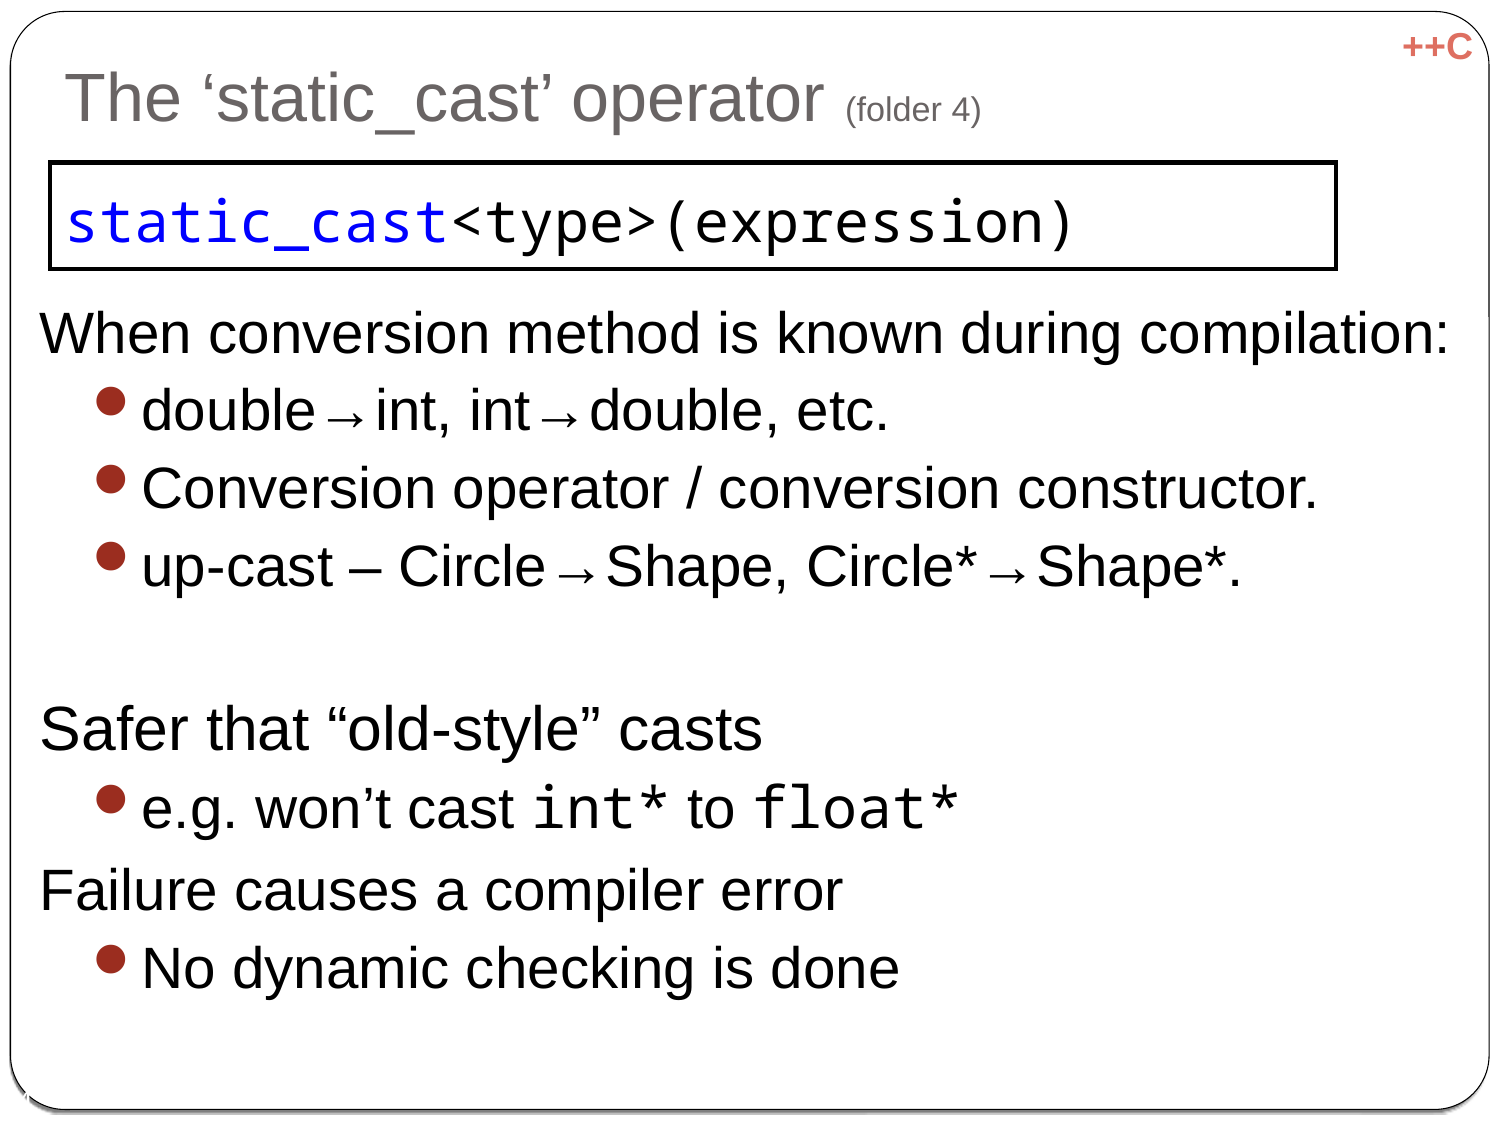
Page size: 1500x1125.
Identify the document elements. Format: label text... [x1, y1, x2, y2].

list When conversion method is known during compilation: double→int, int→double, etc. Conversion operator / conversion constructor. up-cast – Circle→Shape, Circle*→Shape*. Safer that “old-style” casts e.g. won’t cast int* to float* Failure causes a compiler error No dynamic checking is done [24, 287, 1475, 1100]
slide_number <number> [0, 1074, 50, 1125]
title The ‘static_cast’ operator (folder 4) [50, 45, 1450, 150]
text_box static_cast<type>(expression) [50, 162, 1336, 269]
